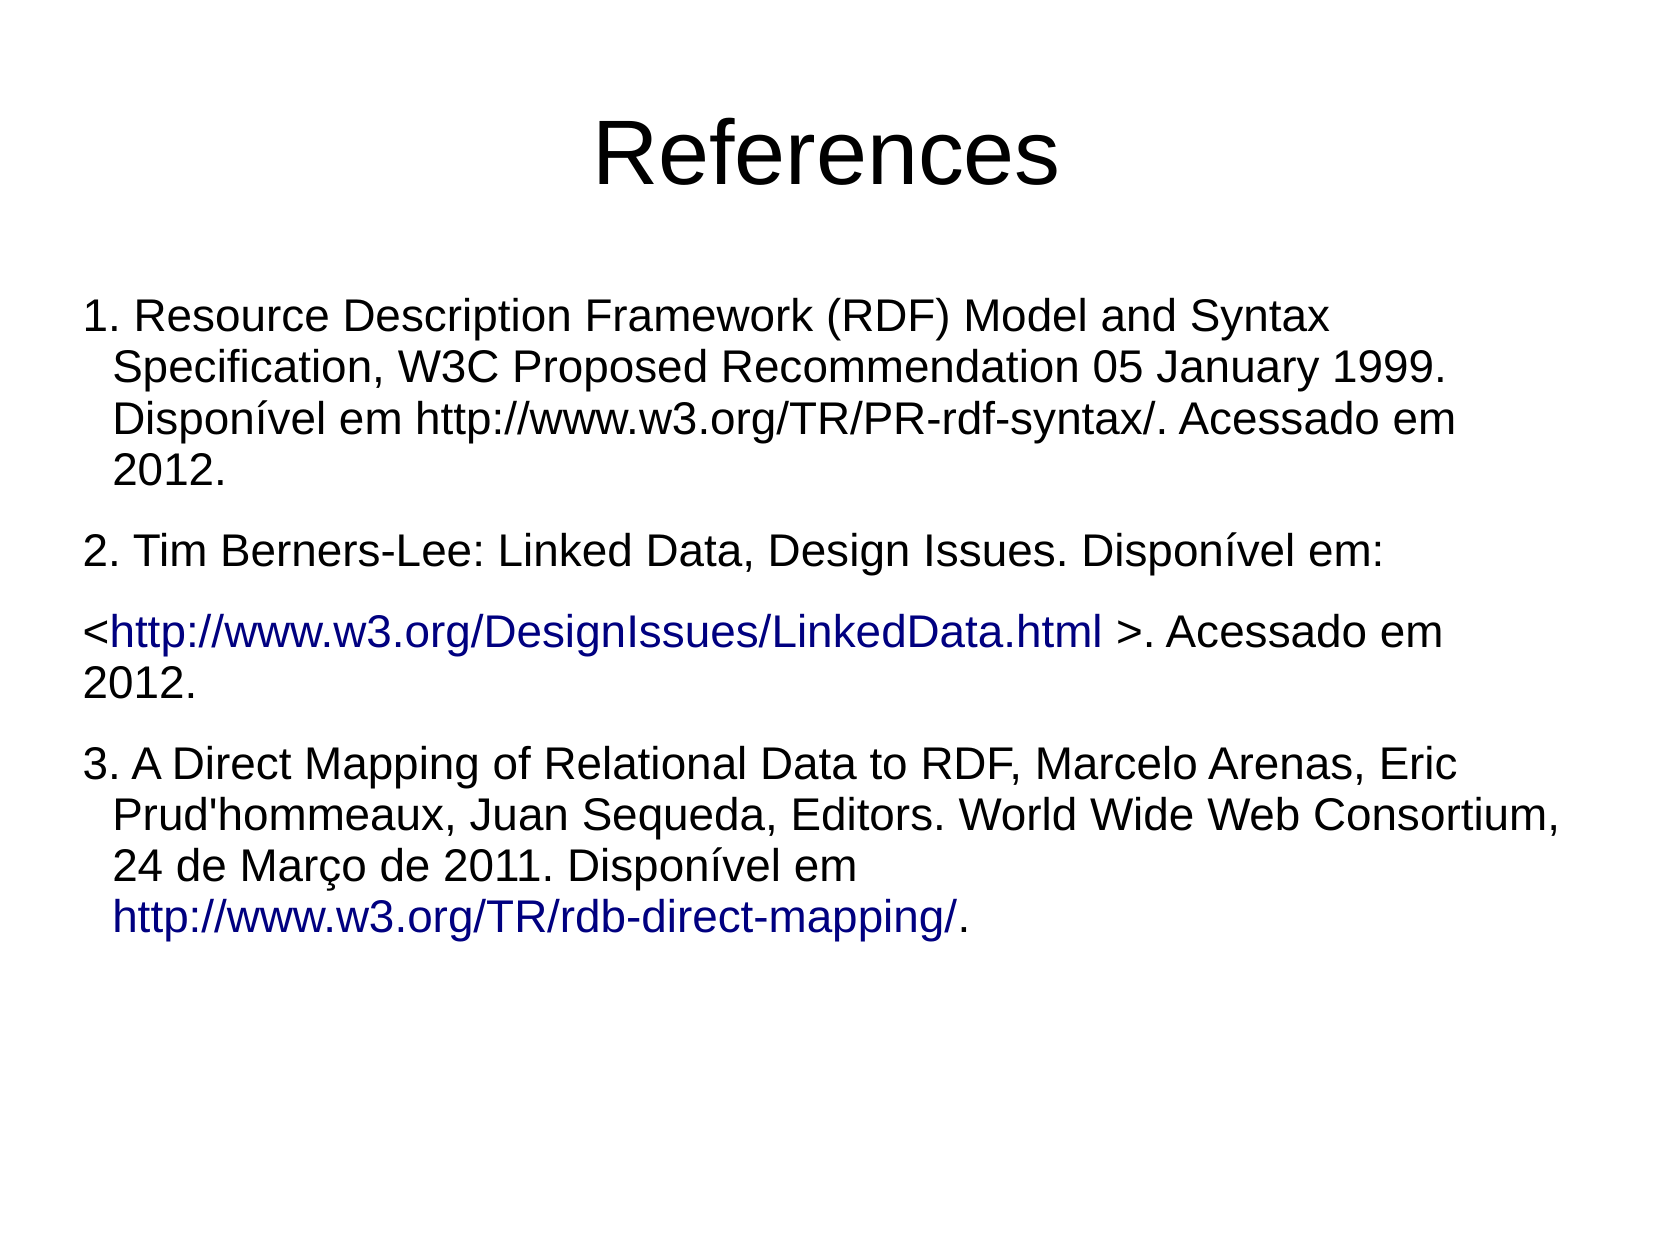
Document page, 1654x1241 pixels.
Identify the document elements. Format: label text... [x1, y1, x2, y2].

list 1. Resource Description Framework (RDF) Model and Syntax Specification, W3C Proposed Recommendation 05 January 1999. Disponível em http://www.w3.org/TR/PR-rdf-syntax/. Acessado em 2012. 2. Tim Berners-Lee: Linked Data, Design Issues. Disponível em: <http://www.w3.org/DesignIssues/LinkedData.html >. Acessado em 2012. 3. A Direct Mapping of Relational Data to RDF, Marcelo Arenas, Eric Prud'hommeaux, Juan Sequeda, Editors. World Wide Web Consortium, 24 de Março de 2011. Disponível emhttp://www.w3.org/TR/rdb-direct-mapping/. [82, 290, 1571, 1109]
title References [82, 49, 1571, 257]
